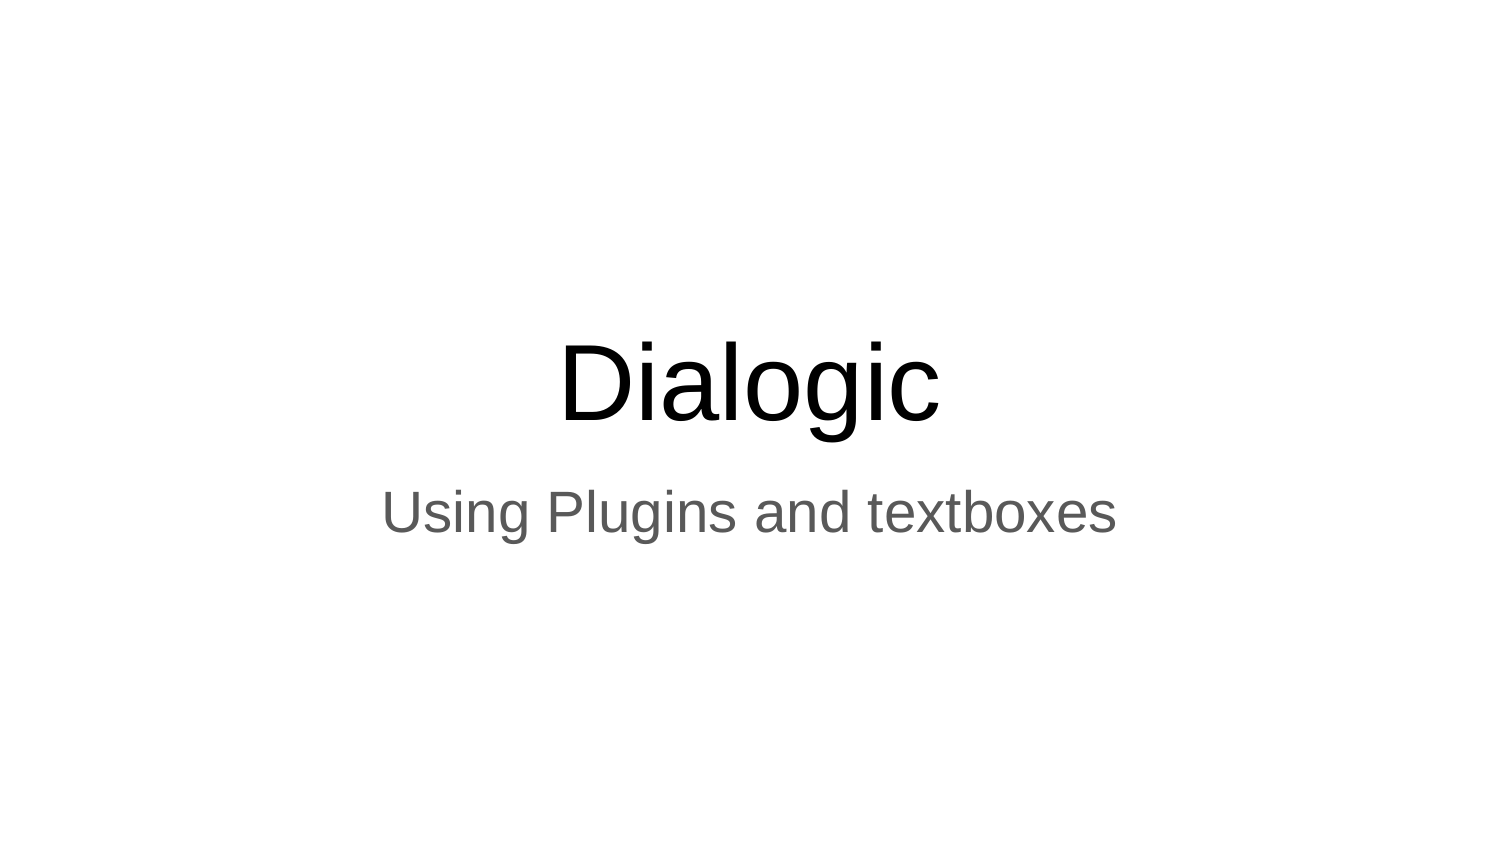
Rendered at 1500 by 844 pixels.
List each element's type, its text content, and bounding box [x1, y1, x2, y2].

title Dialogic [51, 122, 1449, 459]
subtitle Using Plugins and textboxes [51, 464, 1449, 595]
